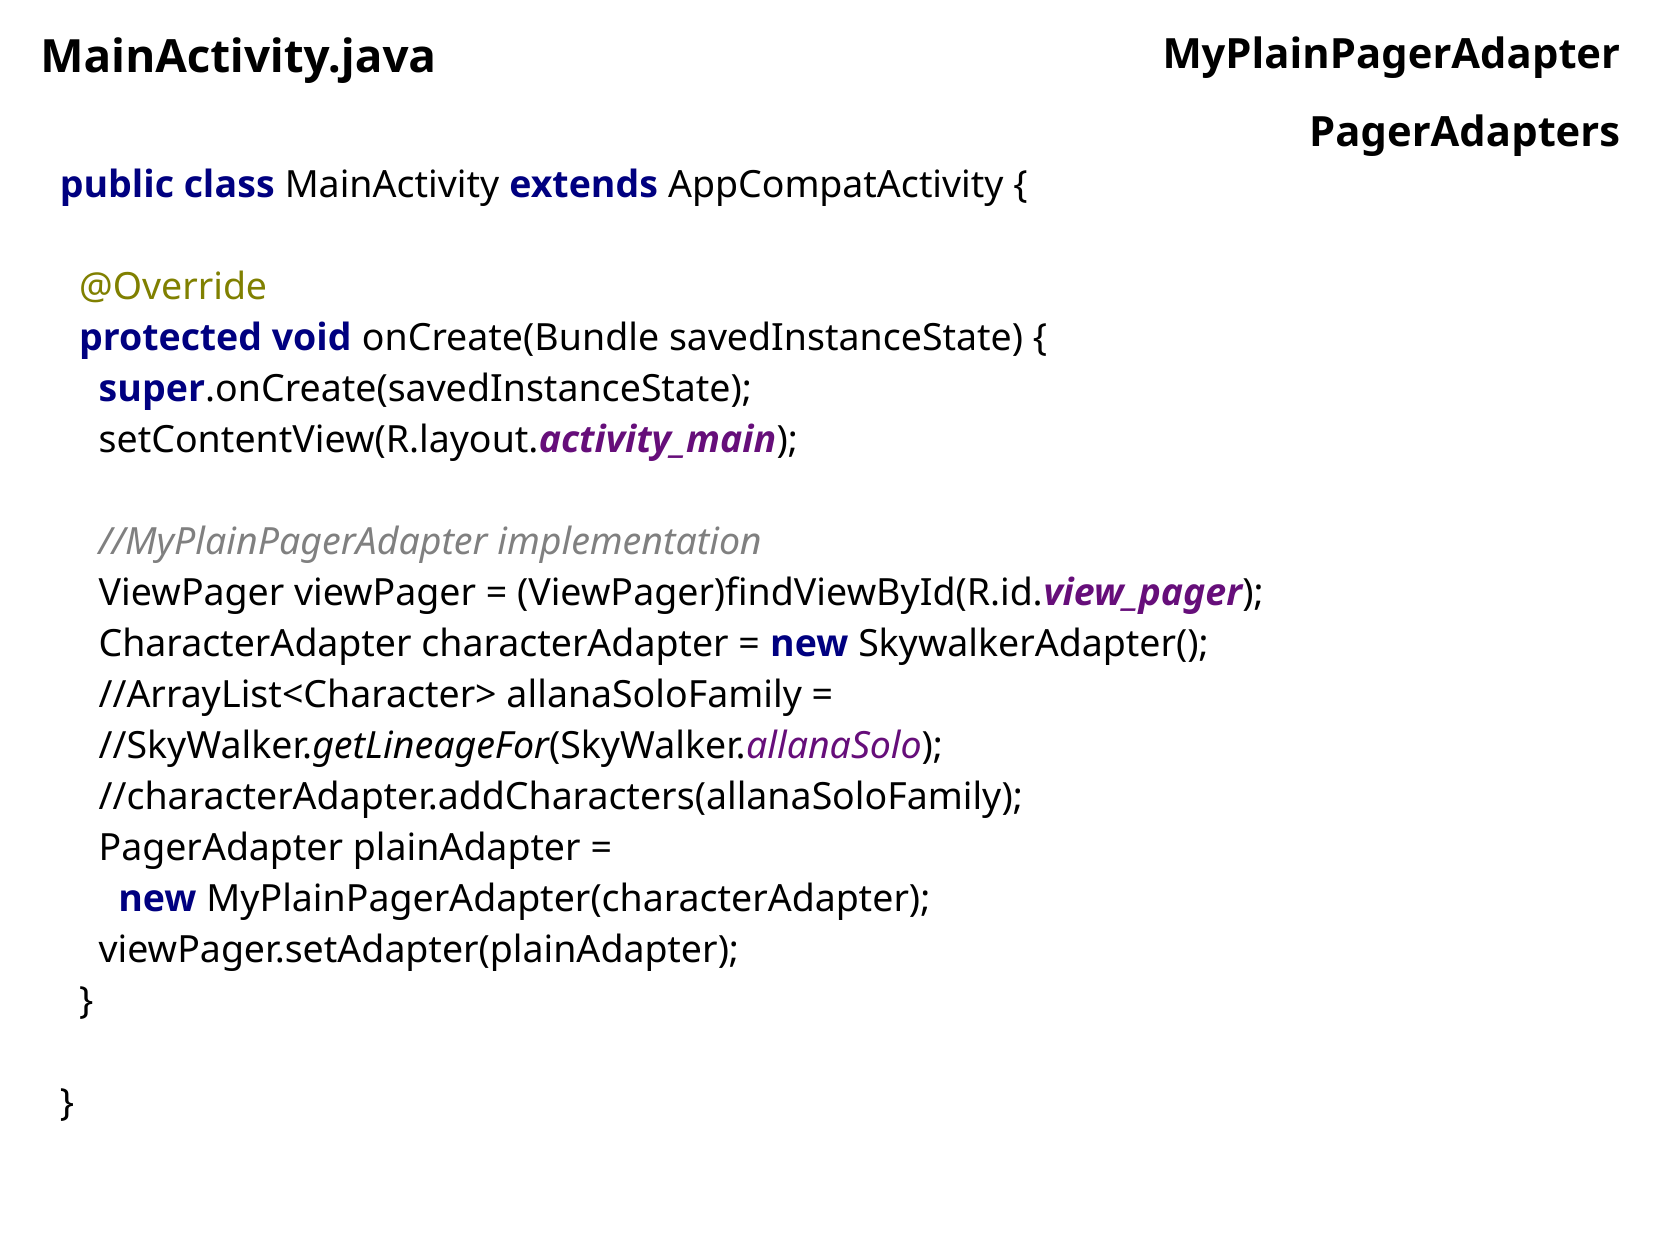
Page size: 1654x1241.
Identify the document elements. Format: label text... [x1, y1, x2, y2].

table_header MyPlainPagerAdapter [831, 16, 1635, 93]
text_box public class MainActivity extends AppCompatActivity { @Override protected void onCreate(Bundle savedInstanceState) { super.onCreate(savedInstanceState); setContentView(R.layout.activity_main); //MyPlainPagerAdapter implementation ViewPager viewPager = (ViewPager)findViewById(R.id.view_pager); CharacterAdapter characterAdapter = new SkywalkerAdapter(); //ArrayList<Character> allanaSoloFamily = //SkyWalker.getLineageFor(SkyWalker.allanaSolo); //characterAdapter.addCharacters(allanaSoloFamily); PagerAdapter plainAdapter = new MyPlainPagerAdapter(characterAdapter); viewPager.setAdapter(plainAdapter); } } [45, 167, 1621, 1201]
table_header MainActivity.java [27, 16, 830, 93]
table_cell PagerAdapters [831, 94, 1635, 166]
table_cell [27, 94, 830, 166]
